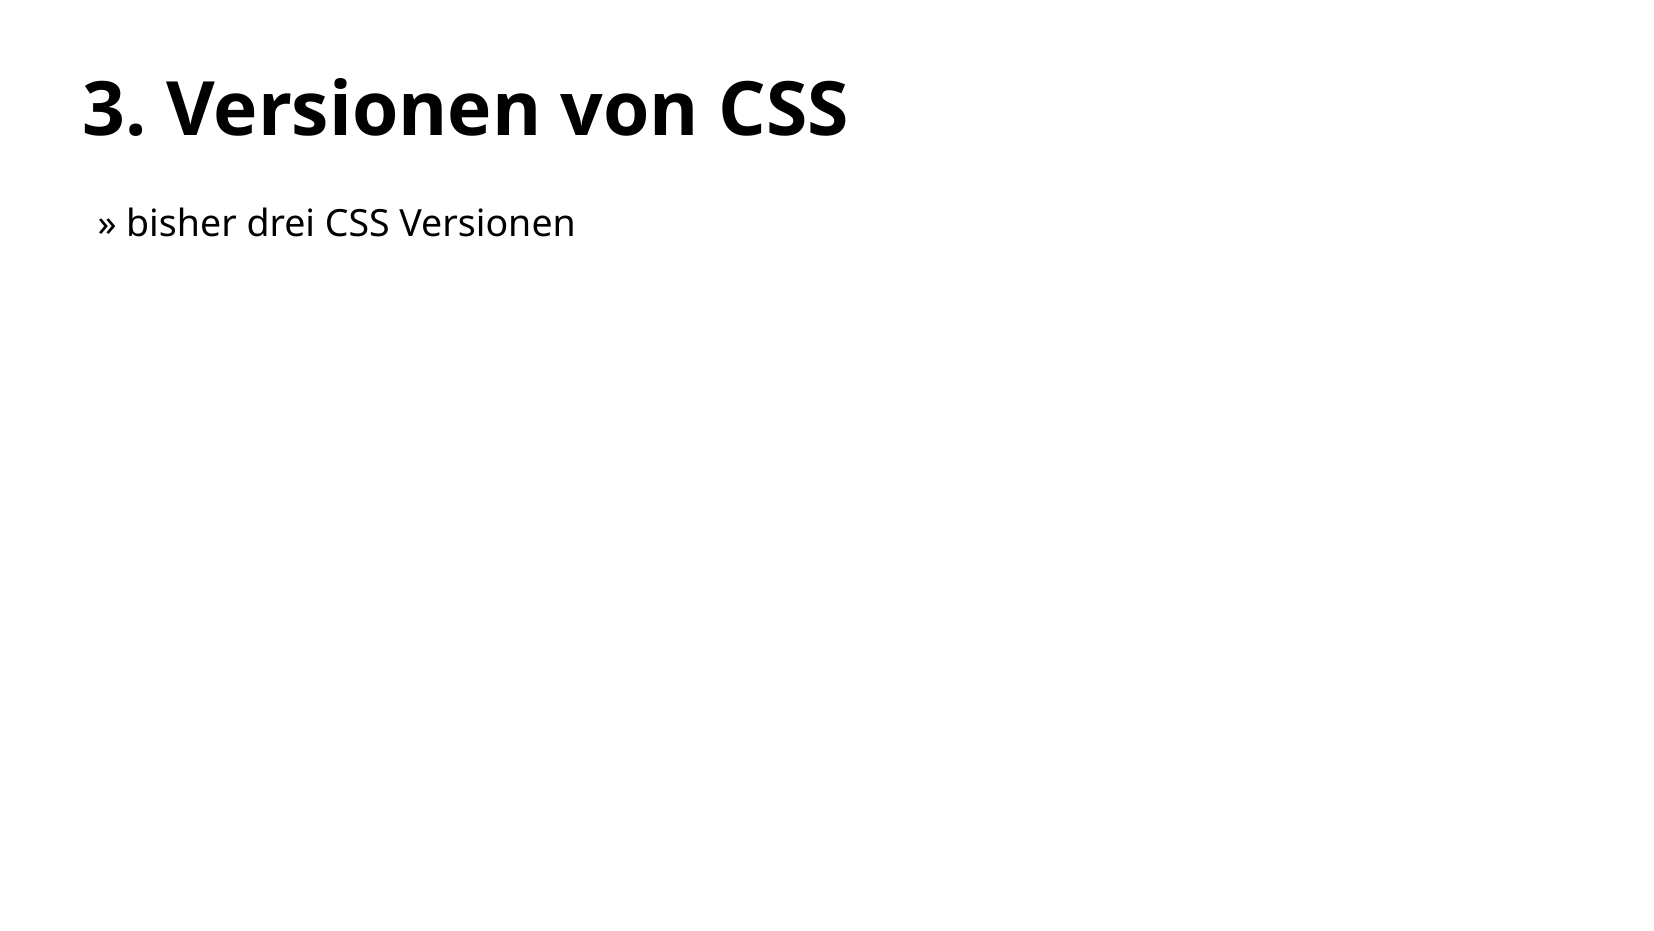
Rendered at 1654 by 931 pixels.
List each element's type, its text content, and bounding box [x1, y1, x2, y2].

text_box » bisher drei CSS Versionen [82, 189, 1536, 257]
title 3. Versionen von CSS [82, 59, 1571, 154]
